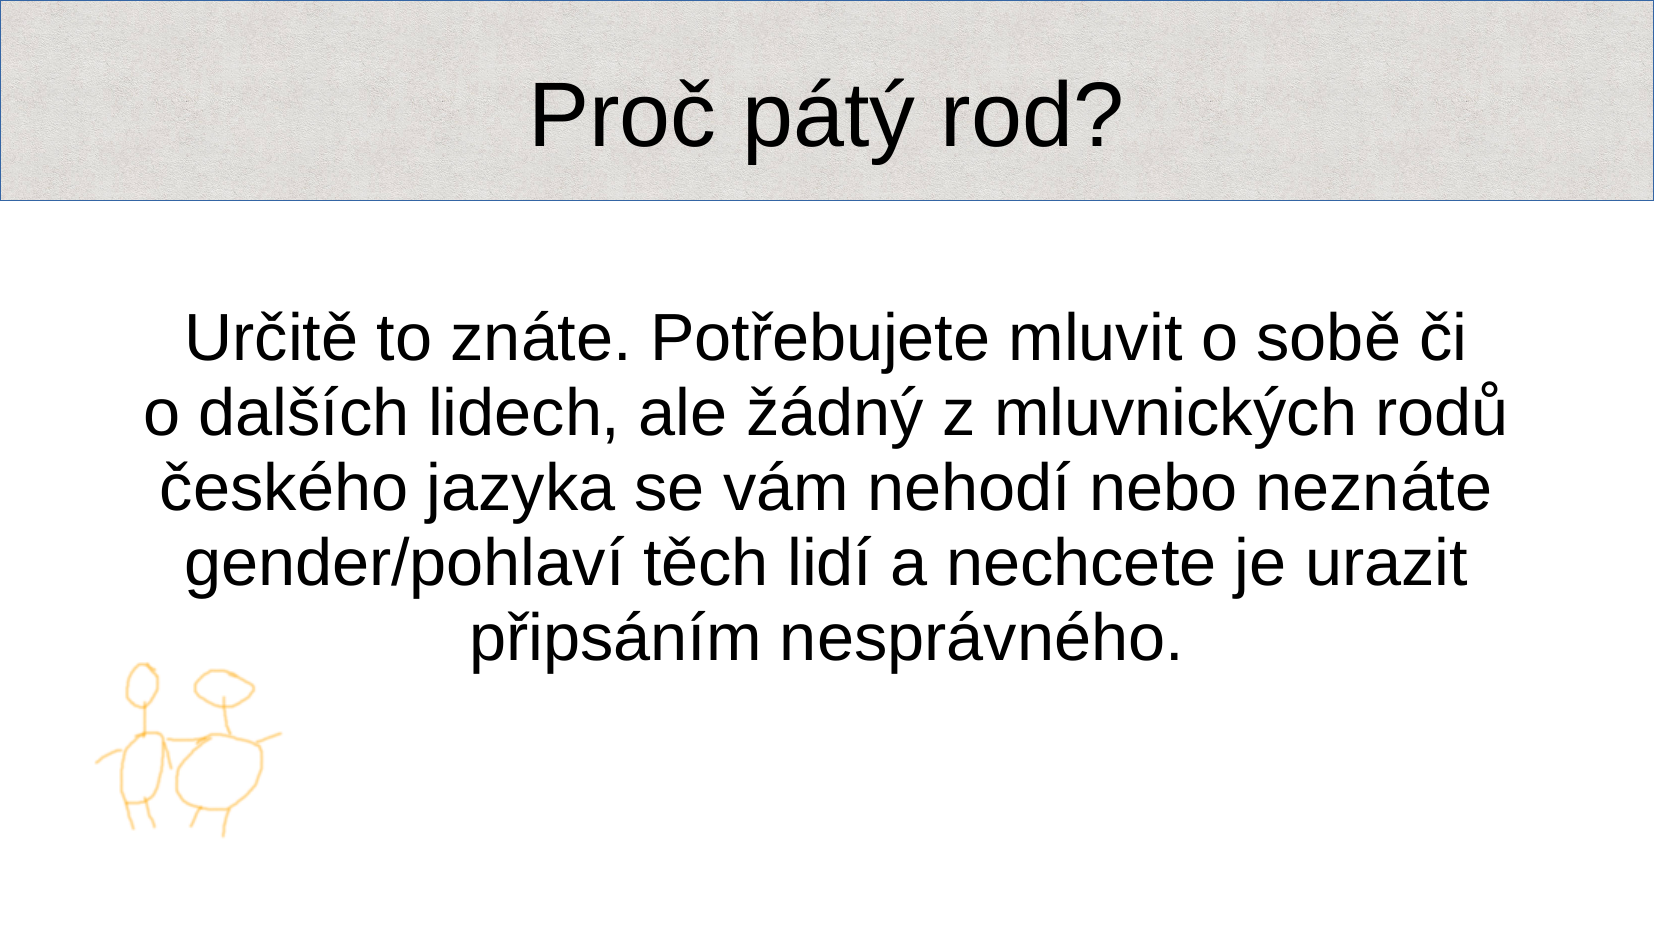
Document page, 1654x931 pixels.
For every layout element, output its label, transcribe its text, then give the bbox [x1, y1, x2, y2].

title Proč pátý rod? [82, 37, 1571, 193]
picture [1, 1, 1653, 200]
subtitle Určitě to znáte. Potřebujete mluvit o sobě či o dalších lidech, ale žádný z mluvnických rodů českého jazyka se vám nehodí nebo neznáte gender/pohlaví těch lidí a nechcete je urazit připsáním nesprávného. [82, 217, 1571, 758]
picture [94, 661, 284, 840]
